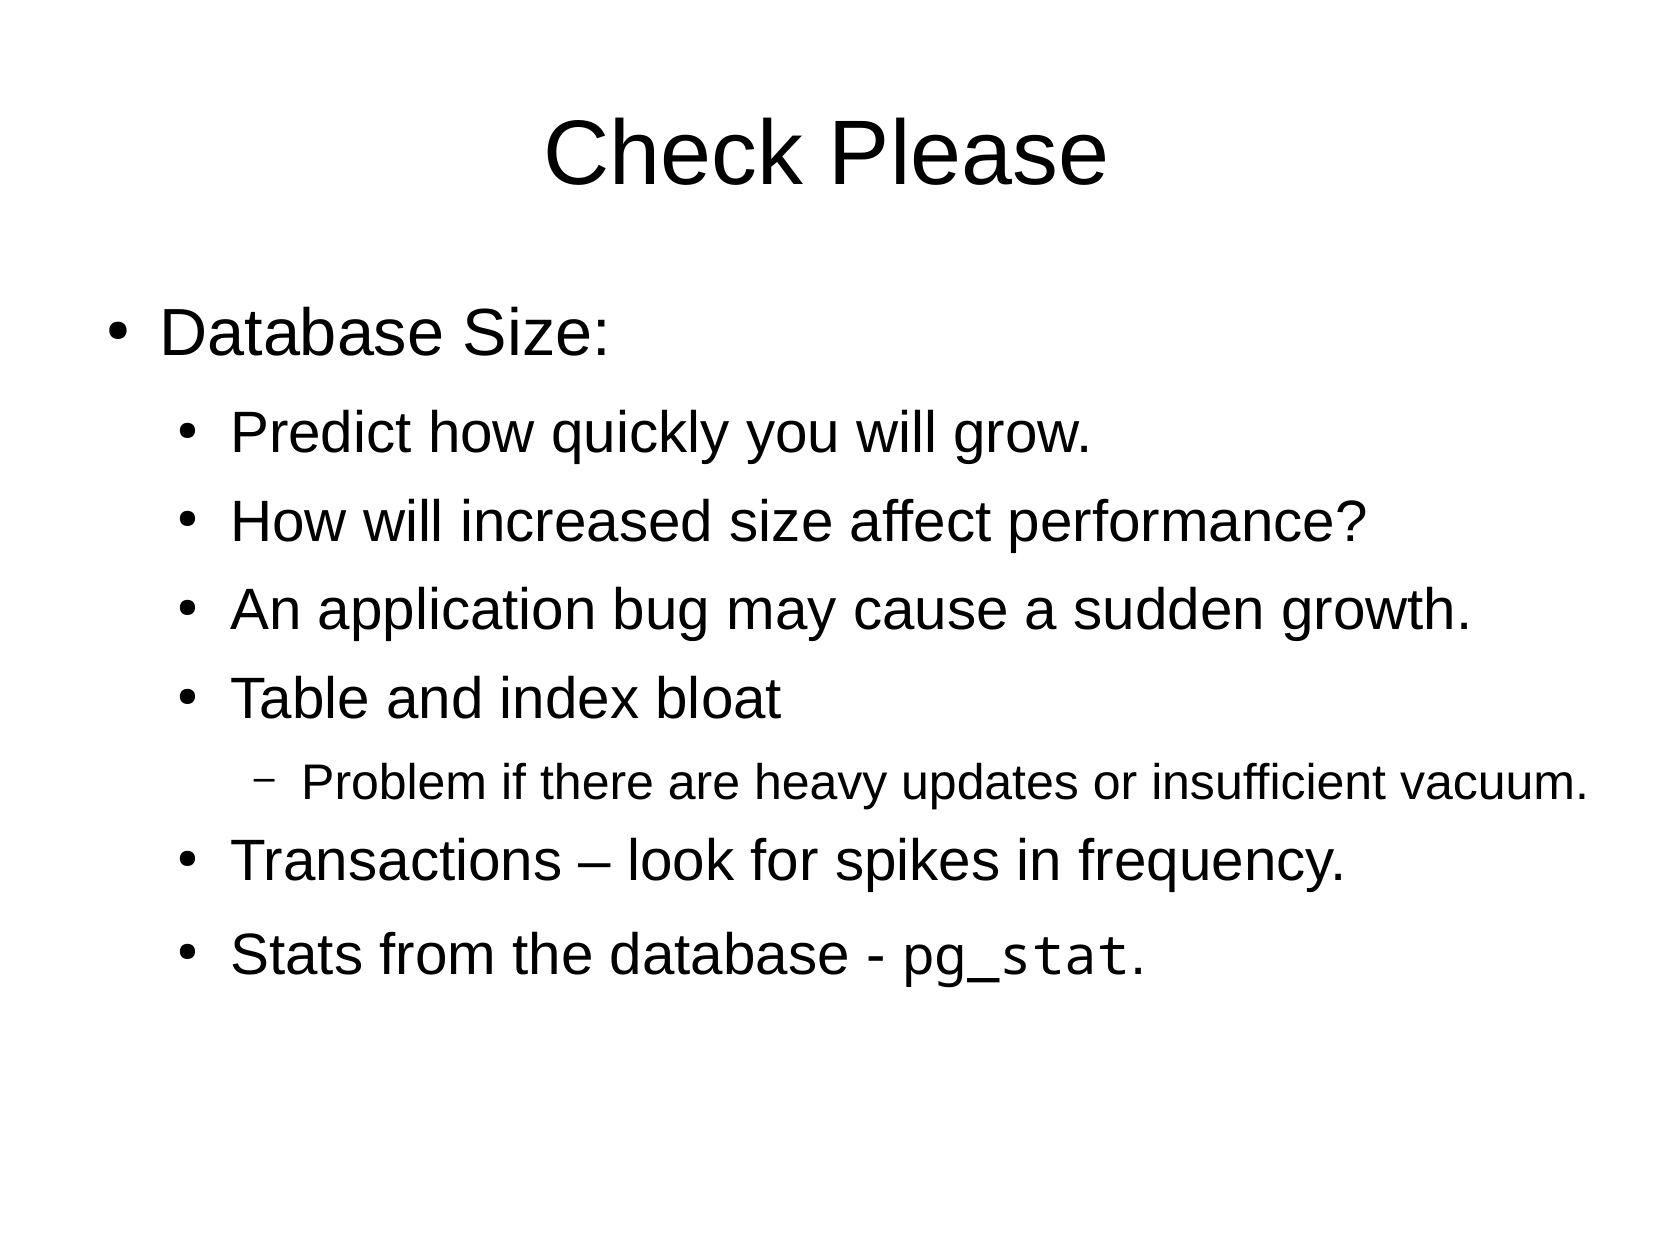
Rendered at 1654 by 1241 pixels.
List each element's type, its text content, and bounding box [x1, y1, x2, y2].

title Check Please [82, 56, 1571, 250]
list Database Size: Predict how quickly you will grow. How will increased size affect performance? An application bug may cause a sudden growth. Table and index bloat Problem if there are heavy updates or insufficient vacuum. Transactions – look for spikes in frequency. Stats from the database - pg_stat. [88, 295, 1595, 1114]
